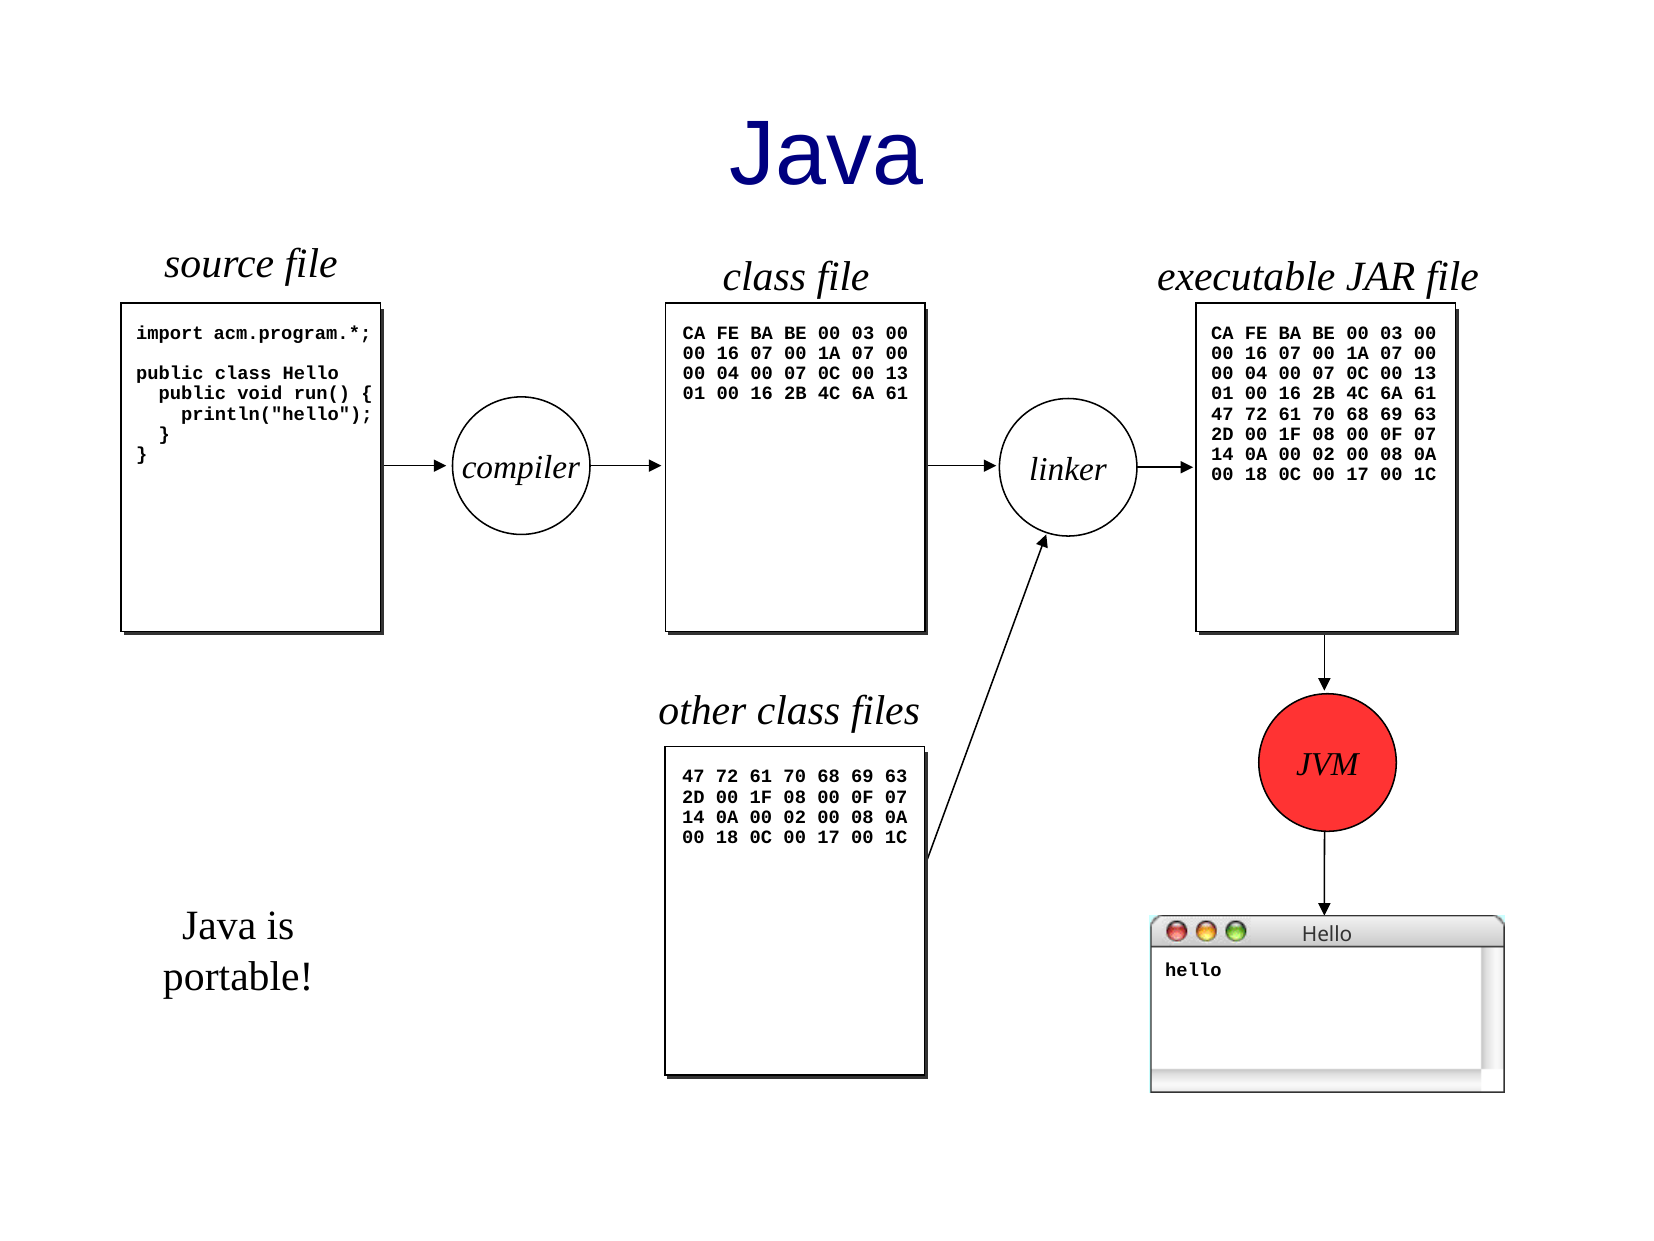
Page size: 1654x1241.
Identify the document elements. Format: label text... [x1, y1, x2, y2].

text_box compiler [452, 396, 591, 535]
text_box [664, 746, 927, 1079]
text_box 47 72 61 70 68 69 63 2D 00 1F 08 00 0F 07 14 0A 00 02 00 08 0A 00 18 0C 00 17 00 1C [664, 759, 925, 856]
text_box class file [675, 240, 917, 307]
text_box [121, 303, 384, 315]
text_box [665, 303, 928, 635]
text_box other class files [643, 675, 936, 741]
text_box Java is portable! [118, 890, 359, 1007]
text_box [121, 473, 384, 635]
text_box CA FE BA BE 00 03 00 00 16 07 00 1A 07 00 00 04 00 07 0C 00 13 01 00 16 2B 4C 6A 61 [665, 315, 925, 412]
text_box linker [999, 398, 1137, 537]
text_box source file [130, 228, 372, 294]
text_box JVM [1258, 693, 1397, 832]
text_box [1196, 307, 1459, 635]
text_box import acm.program.*; public class Hello public void run() { println("hello"); } } [121, 315, 394, 473]
text_box CA FE BA BE 00 03 00 00 16 07 00 1A 07 00 00 04 00 07 0C 00 13 01 00 16 2B 4C 6A 61 47 72 61 70 68 69 63 2D 00 1F 08 00 0F 07 14 0A 00 02 00 08 0A 00 18 0C 00 17 00 1C [1196, 315, 1456, 513]
picture [1149, 915, 1505, 1093]
text_box executable JAR file [1118, 240, 1519, 307]
text_box hello [1150, 953, 1423, 989]
text_box Hello [1151, 912, 1503, 953]
title Java [82, 49, 1571, 257]
